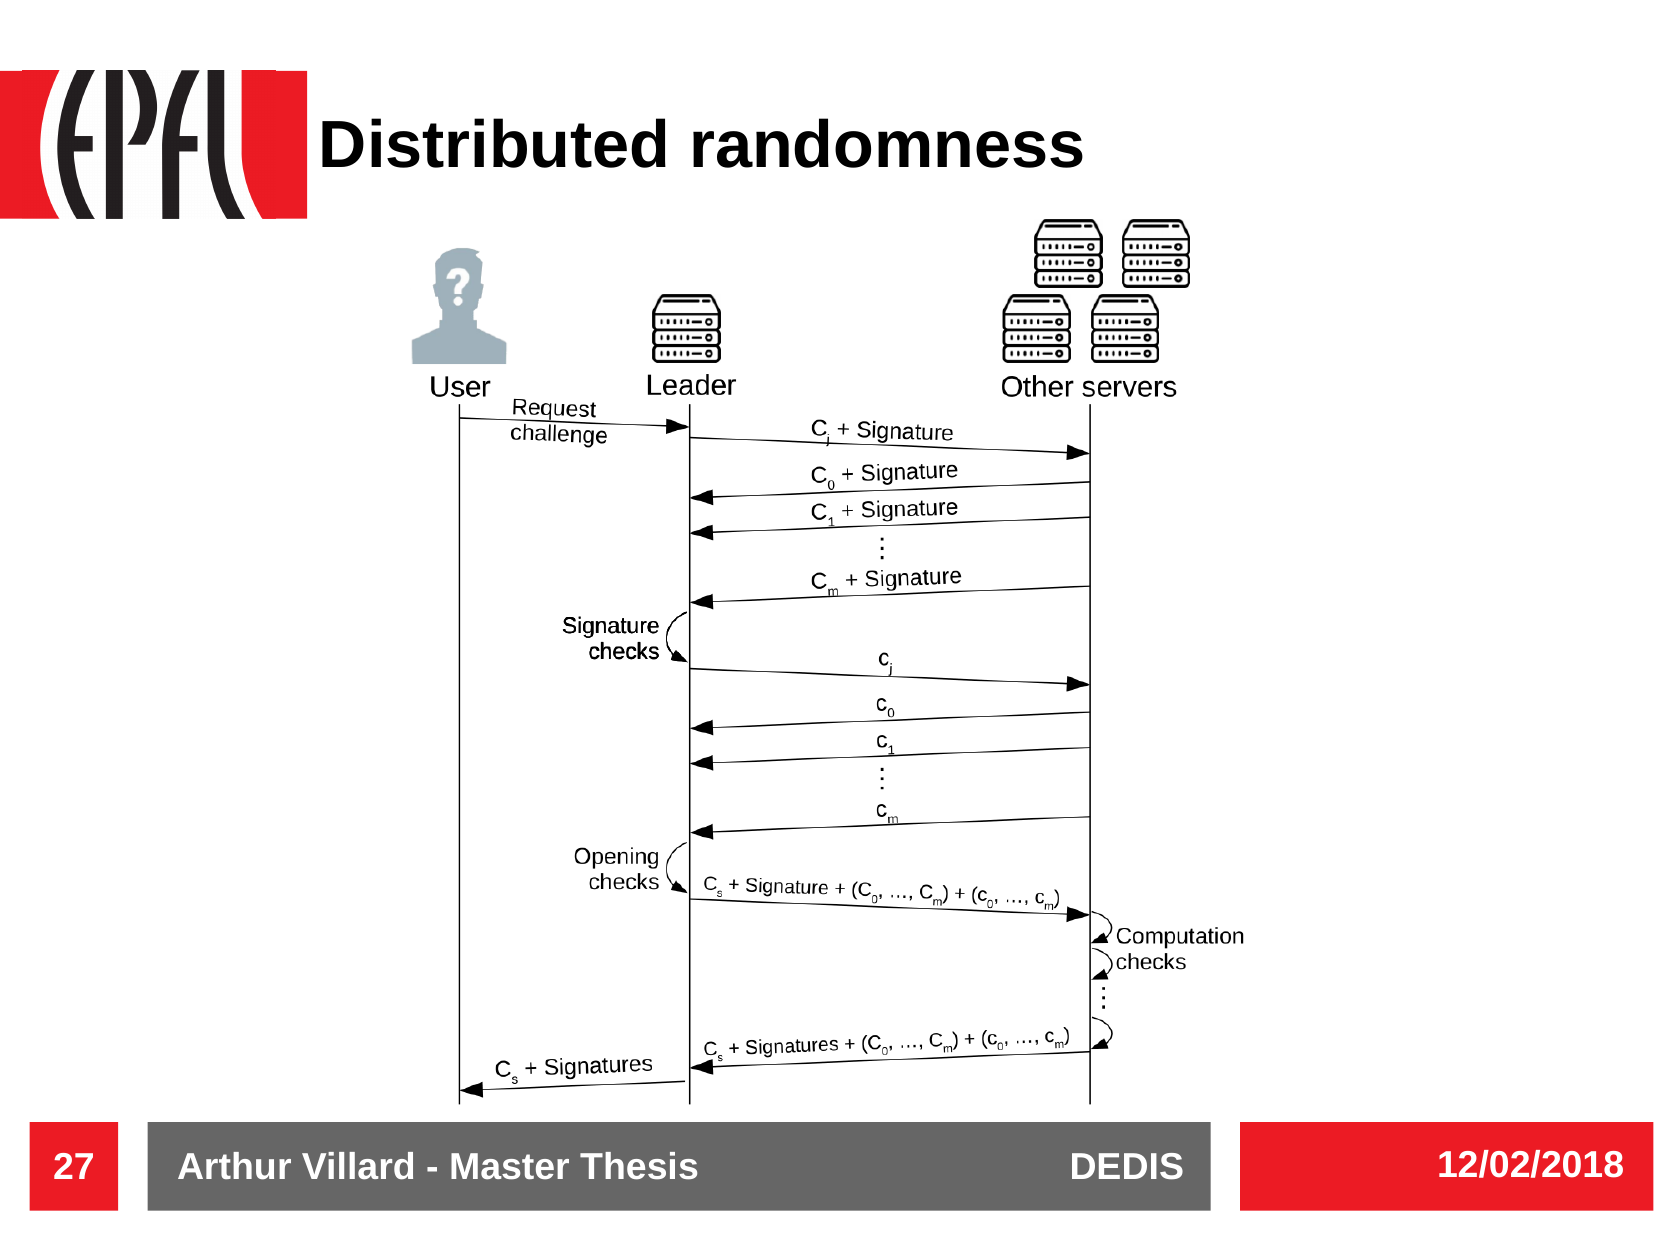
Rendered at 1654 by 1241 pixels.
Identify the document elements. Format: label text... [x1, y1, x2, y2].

picture [410, 218, 1244, 1105]
title Distributed randomness [318, 70, 1565, 219]
picture [22, 70, 276, 219]
